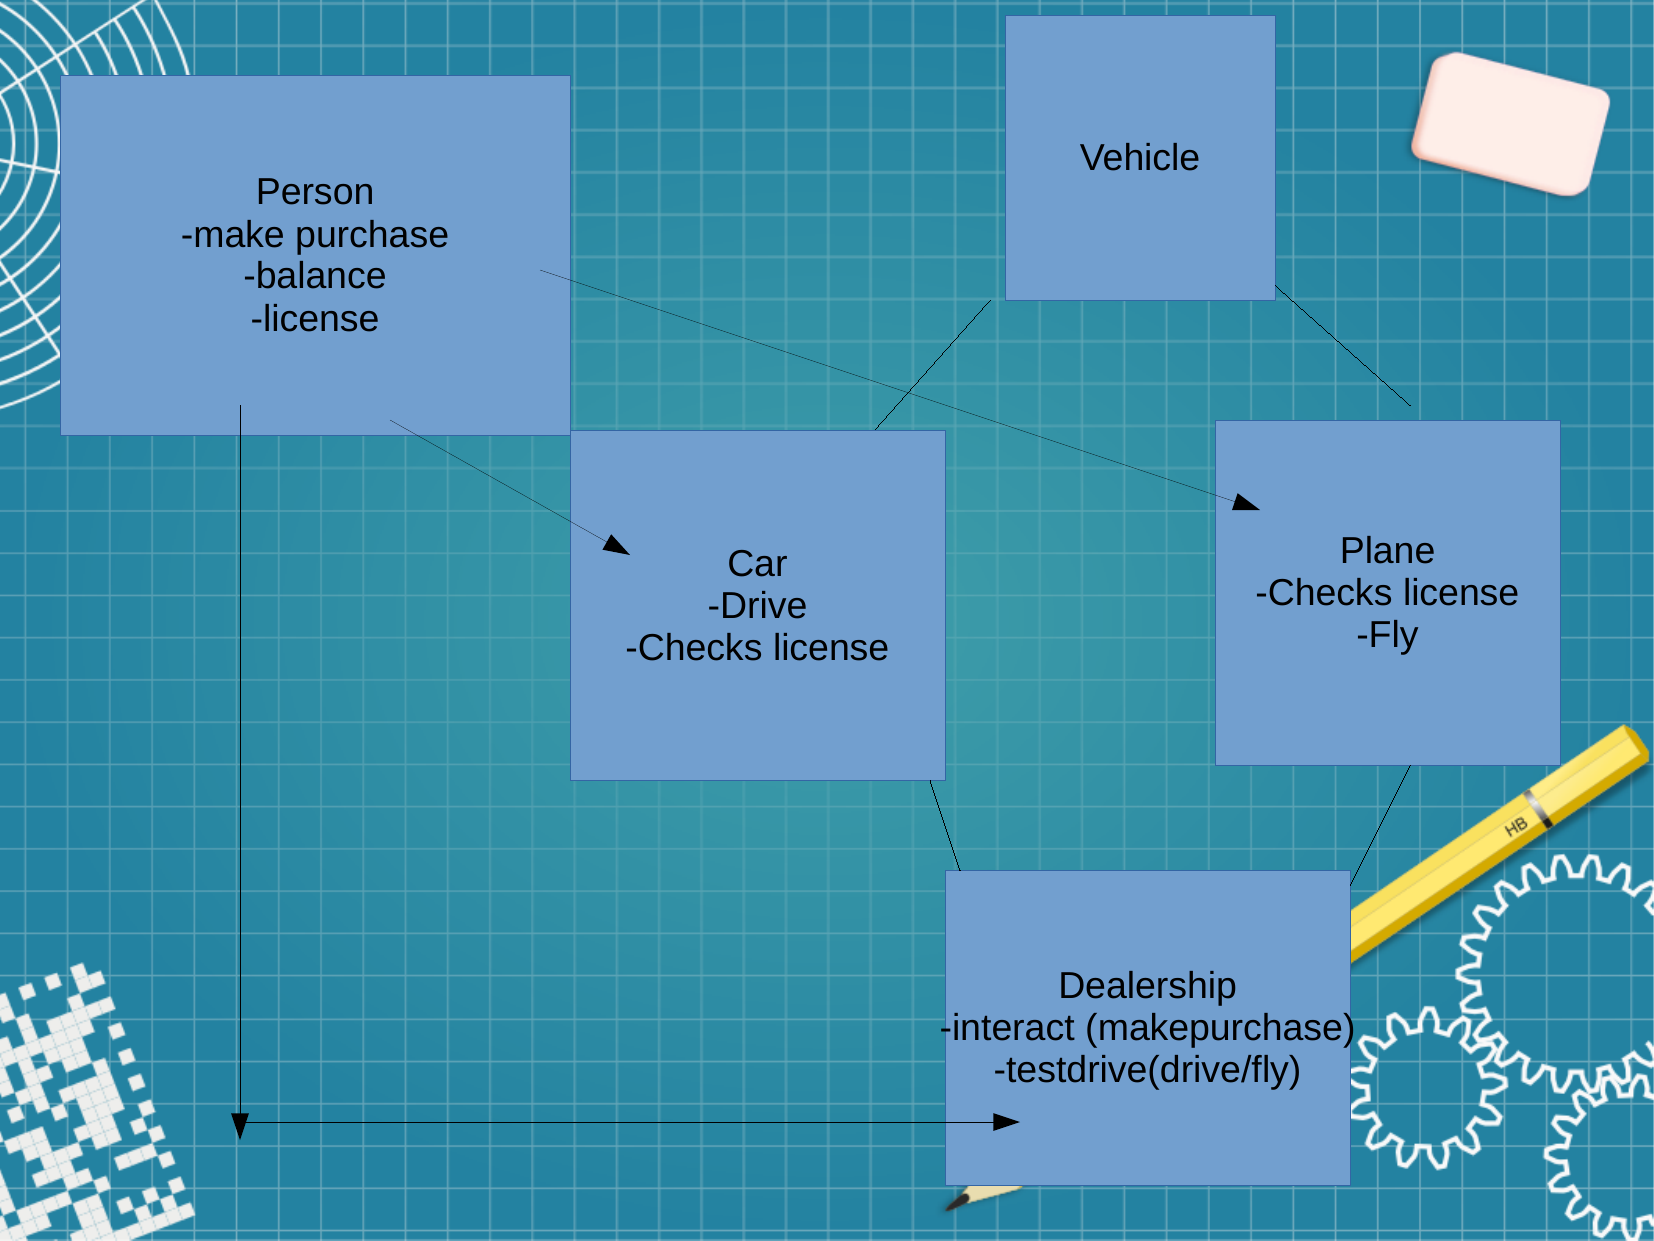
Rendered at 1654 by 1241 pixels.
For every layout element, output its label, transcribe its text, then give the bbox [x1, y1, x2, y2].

text_box Car -Drive -Checks license [570, 430, 946, 781]
text_box Plane -Checks license -Fly [1215, 420, 1561, 766]
text_box Person -make purchase -balance -license [60, 75, 571, 436]
text_box Vehicle [1005, 15, 1276, 301]
picture [0, 0, 1654, 1241]
text_box Dealership -interact (makepurchase) -testdrive(drive/fly) [945, 870, 1351, 1186]
